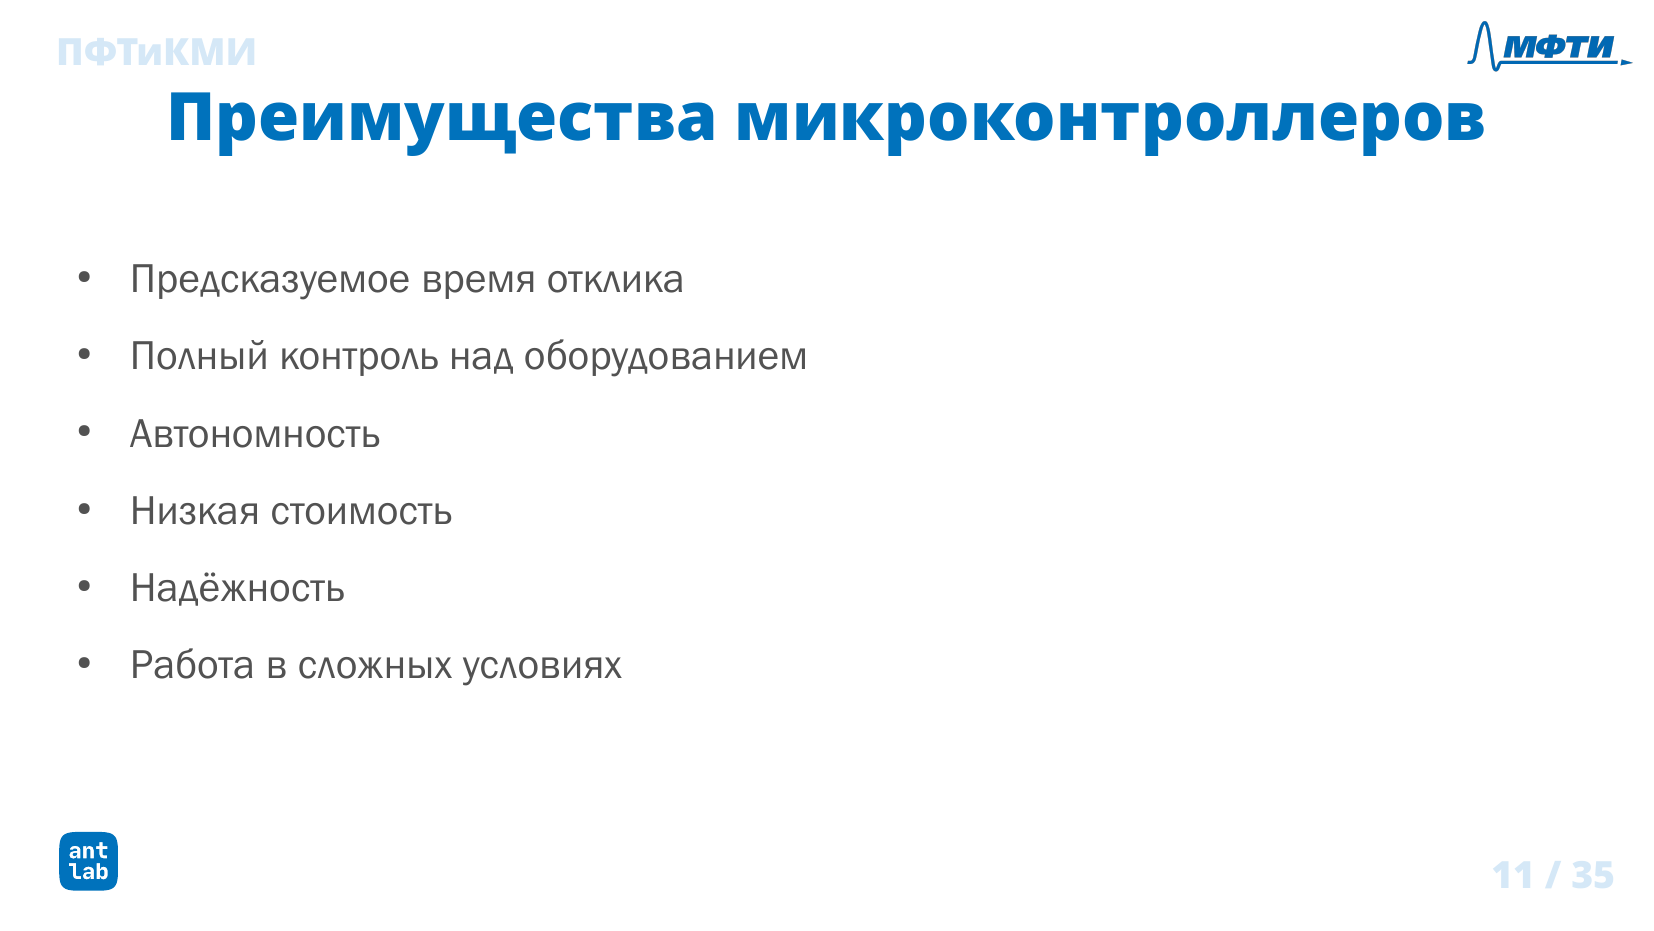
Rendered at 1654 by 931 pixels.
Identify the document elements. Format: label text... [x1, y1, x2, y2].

title Преимущества микроконтроллеров [82, 37, 1571, 177]
list Предсказуемое время отклика Полный контроль над оборудованием Автономность Низкая стоимость Надёжность Работа в сложных условиях [59, 177, 1625, 827]
picture [1446, 0, 1654, 93]
